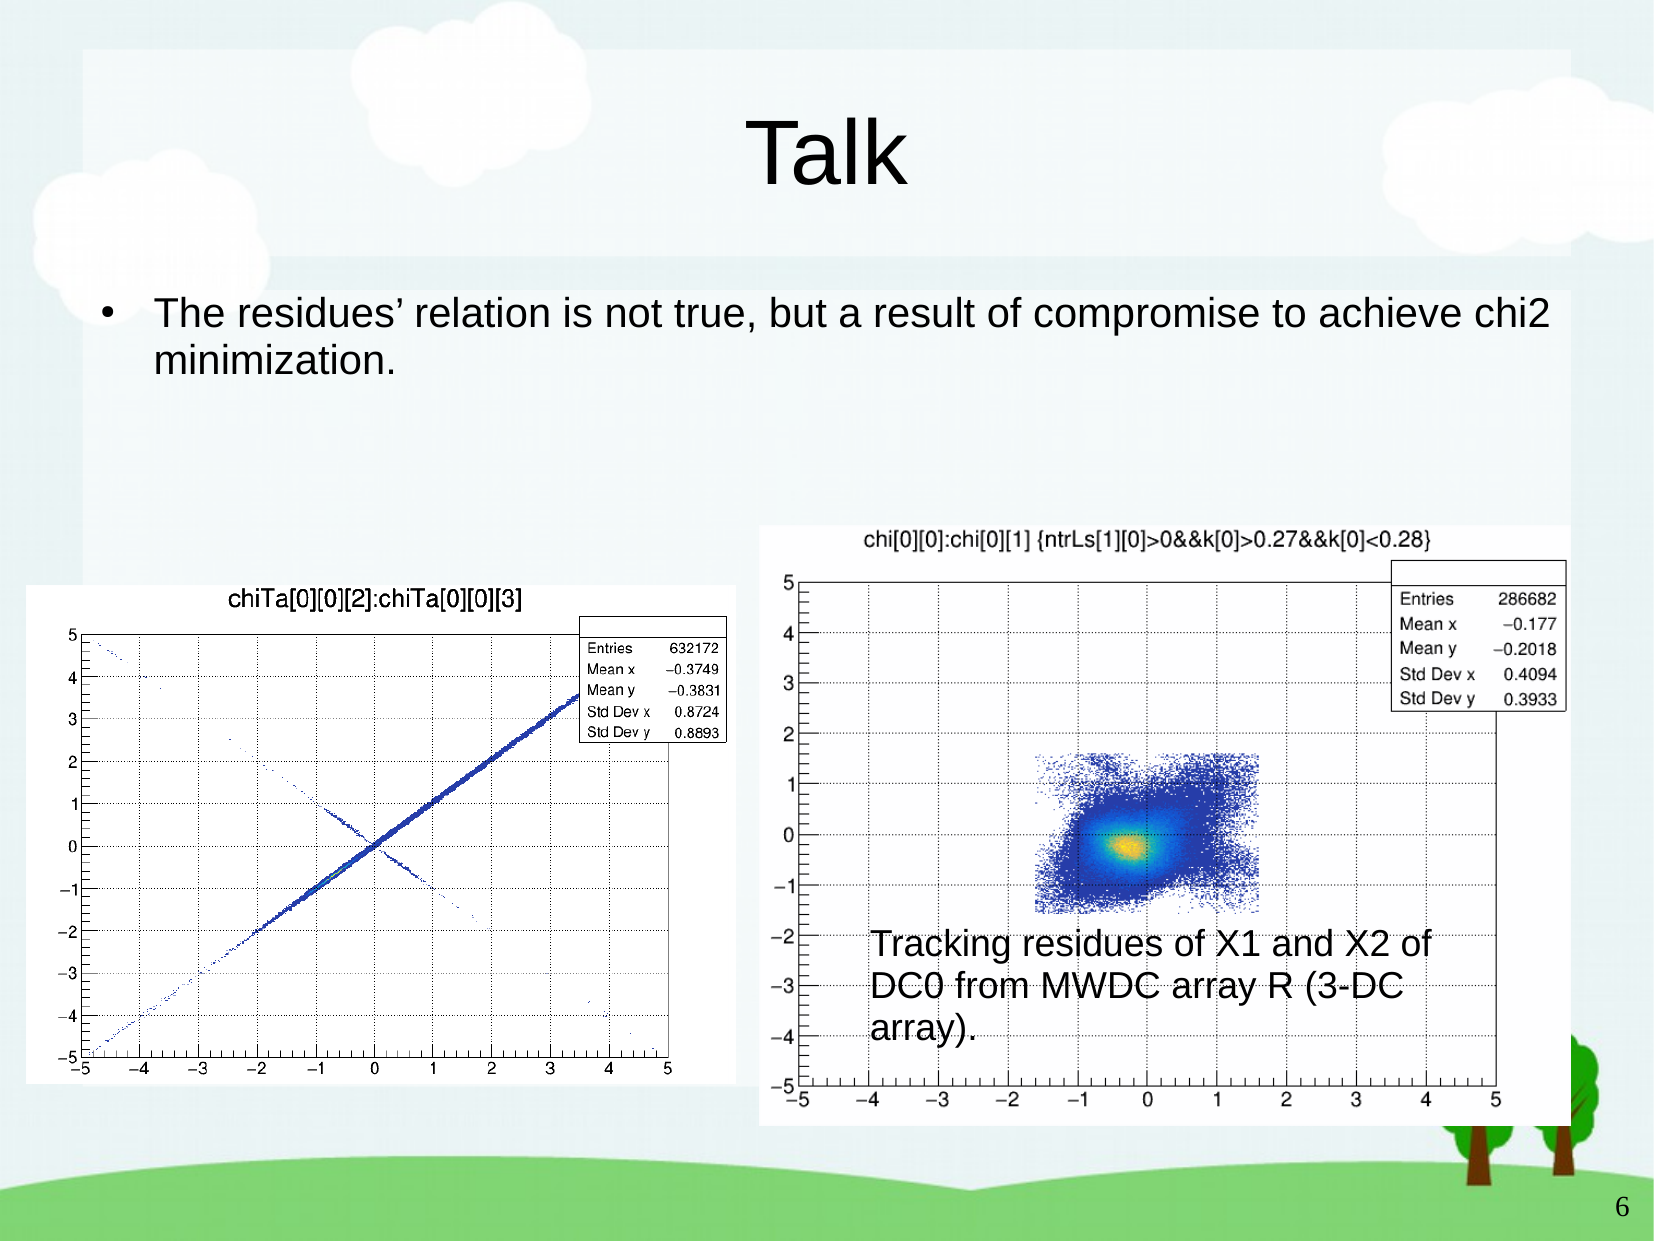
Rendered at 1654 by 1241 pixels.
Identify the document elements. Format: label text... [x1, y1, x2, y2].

text_box Tracking residues of X1 and X2 of DC0 from MWDC array R (3-DC array). [855, 915, 1531, 1056]
title Talk [82, 49, 1571, 257]
picture [0, 0, 1654, 1241]
list The residues’ relation is not true, but a result of compromise to achieve chi2 minimization. [82, 290, 1571, 1087]
